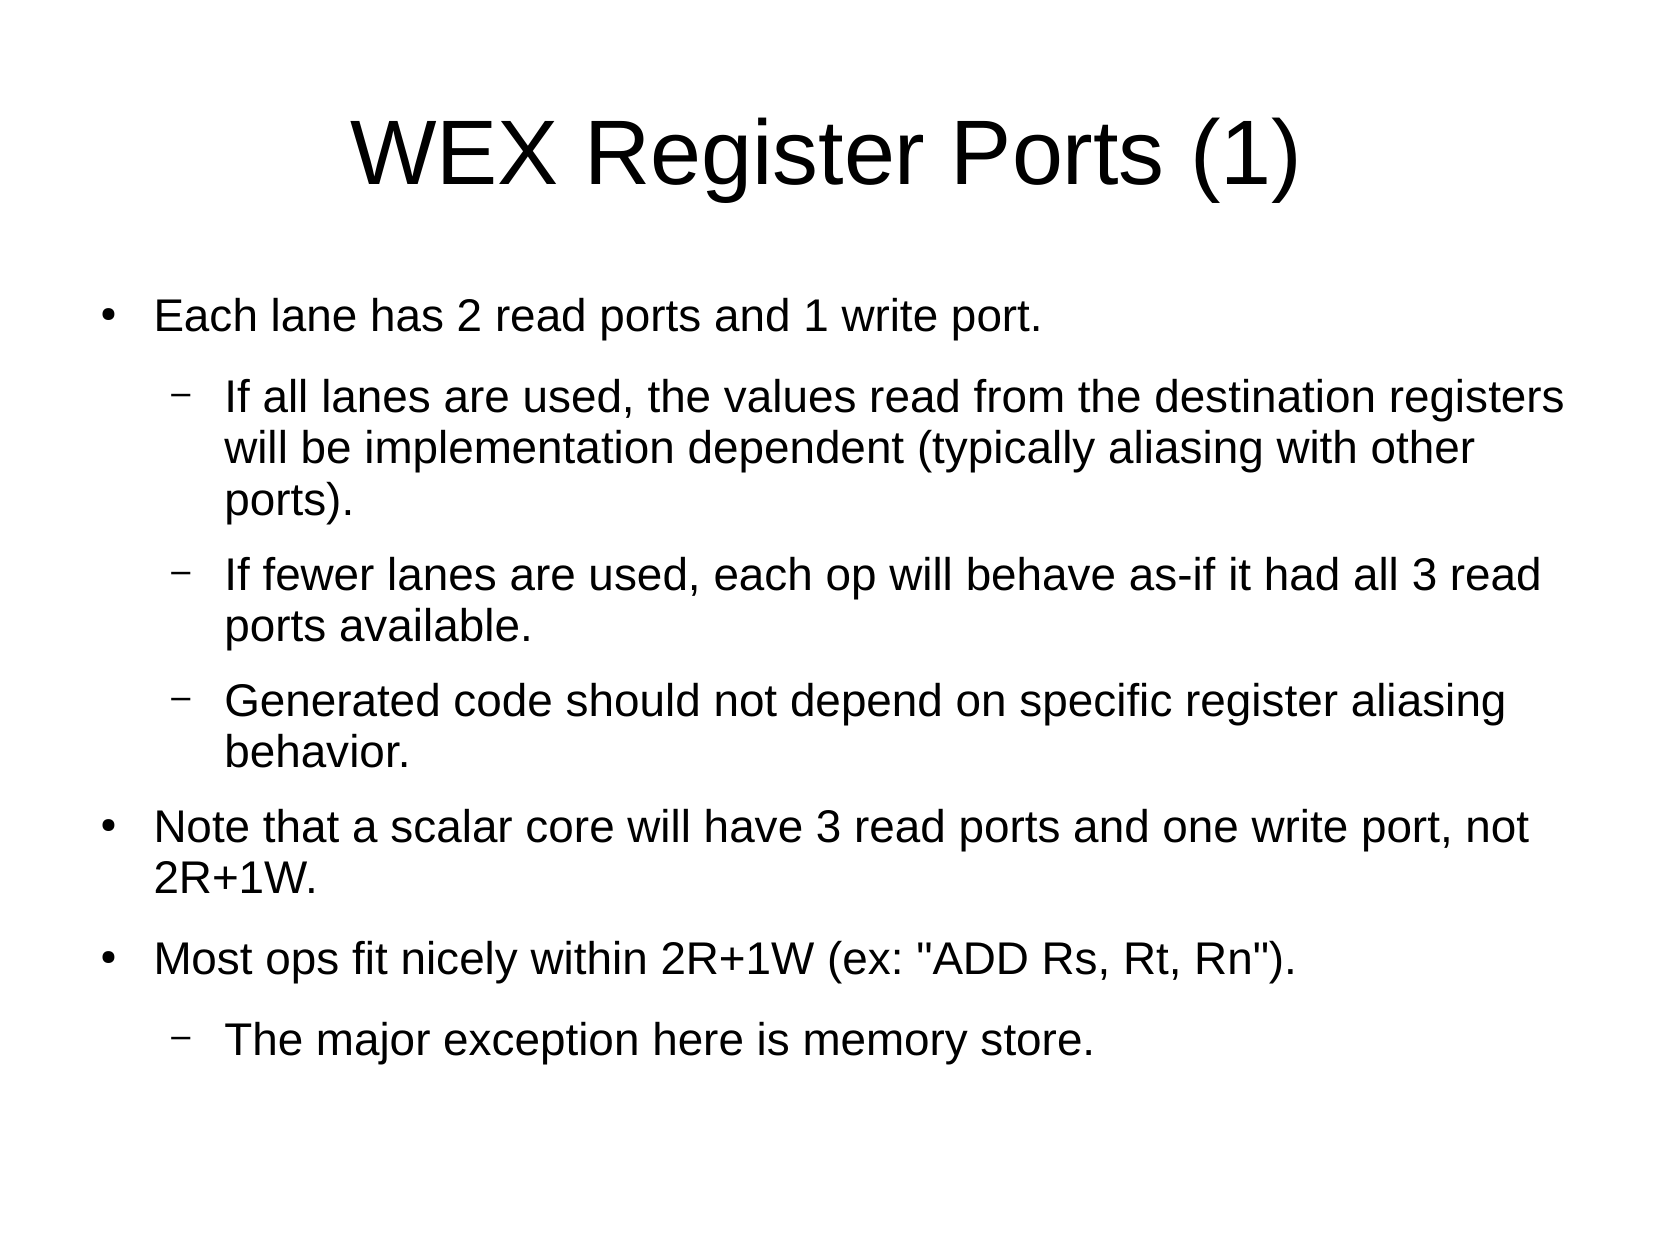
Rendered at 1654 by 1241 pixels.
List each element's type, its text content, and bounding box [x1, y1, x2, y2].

title WEX Register Ports (1) [82, 49, 1571, 257]
list Each lane has 2 read ports and 1 write port. If all lanes are used, the values read from the destination registers will be implementation dependent (typically aliasing with other ports). If fewer lanes are used, each op will behave as-if it had all 3 read ports available. Generated code should not depend on specific register aliasing behavior. Note that a scalar core will have 3 read ports and one write port, not 2R+1W. Most ops fit nicely within 2R+1W (ex: "ADD Rs, Rt, Rn"). The major exception here is memory store. [82, 290, 1571, 1109]
